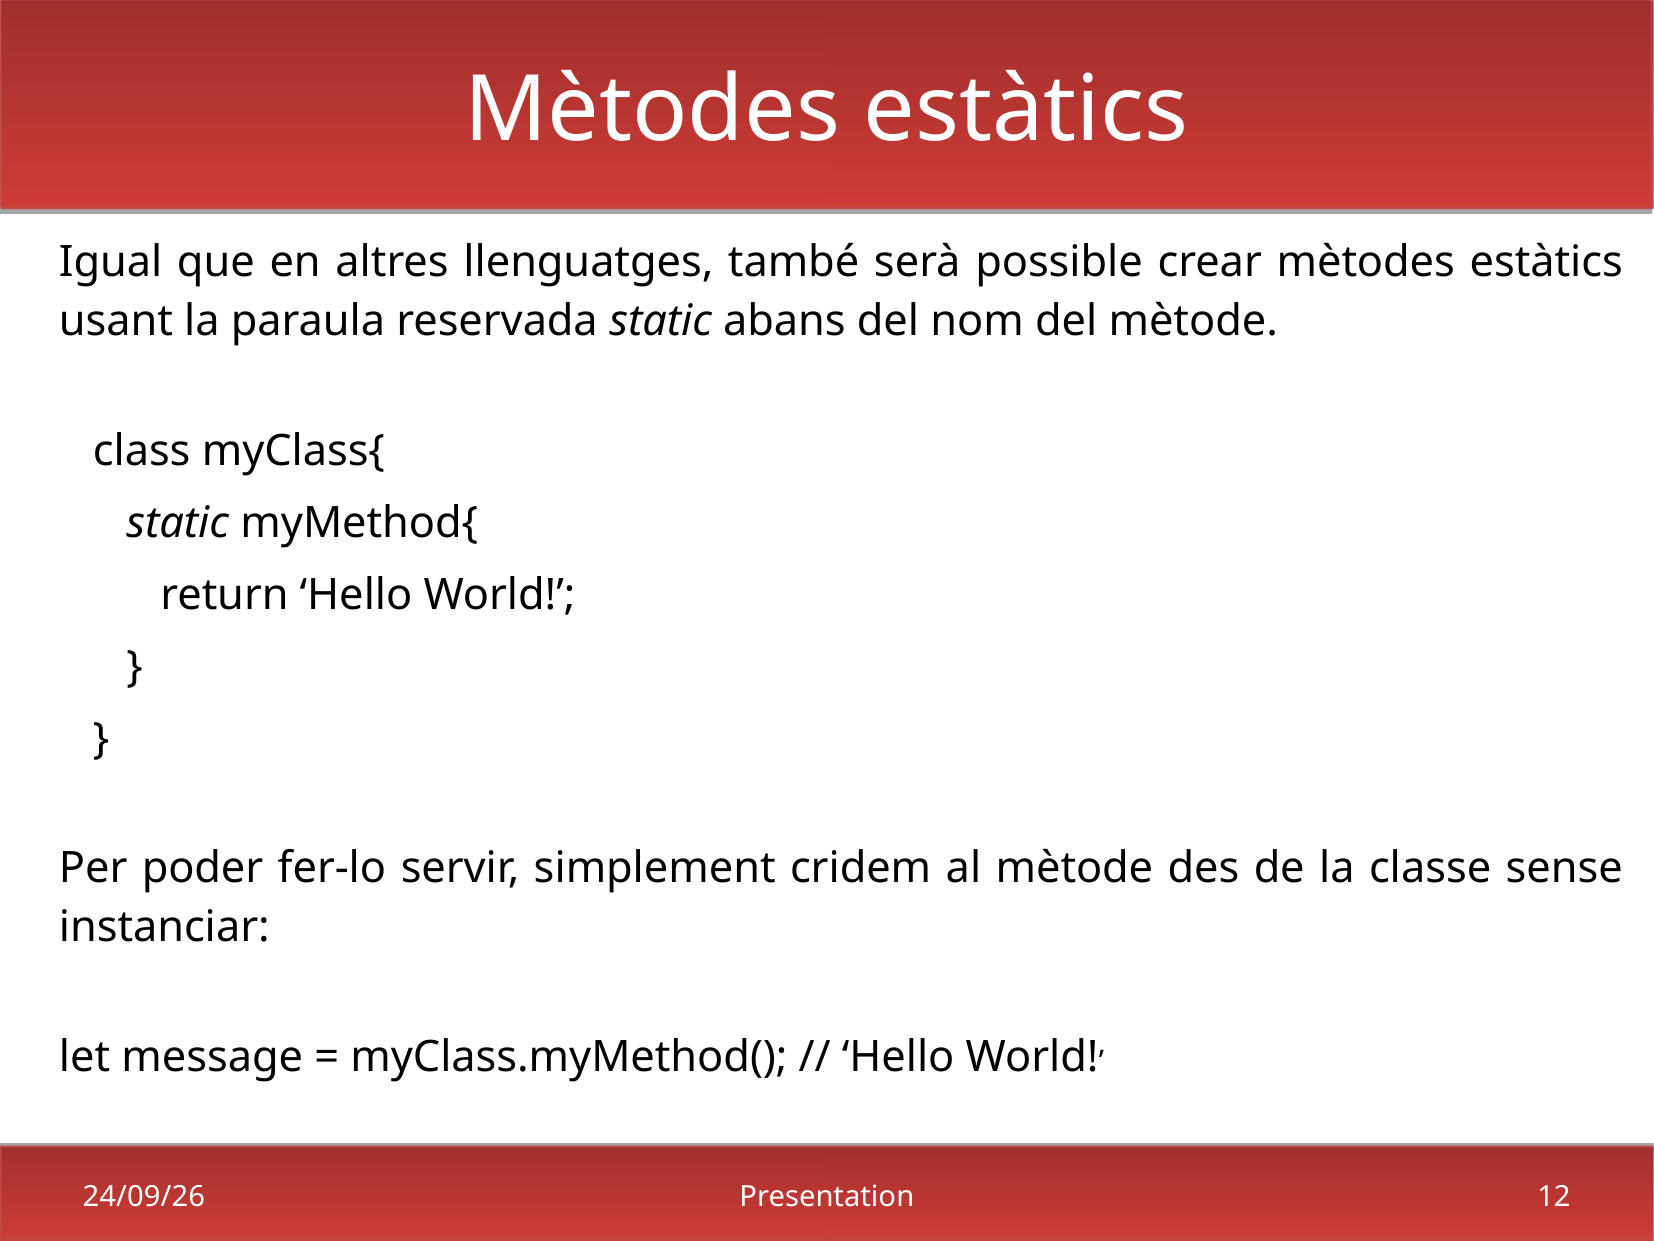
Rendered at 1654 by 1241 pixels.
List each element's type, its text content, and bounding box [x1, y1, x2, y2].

picture [0, 1143, 1654, 1241]
title Mètodes estàtics [59, 31, 1595, 178]
list Igual que en altres llenguatges, també serà possible crear mètodes estàtics usant la paraula reservada static abans del nom del mètode. class myClass{ static myMethod{ return ‘Hello World!’; } } Per poder fer-lo servir, simplement cridem al mètode des de la classe sense instanciar: let message = myClass.myMethod(); // ‘Hello World!’ [59, 230, 1625, 1093]
picture [0, 0, 1654, 214]
